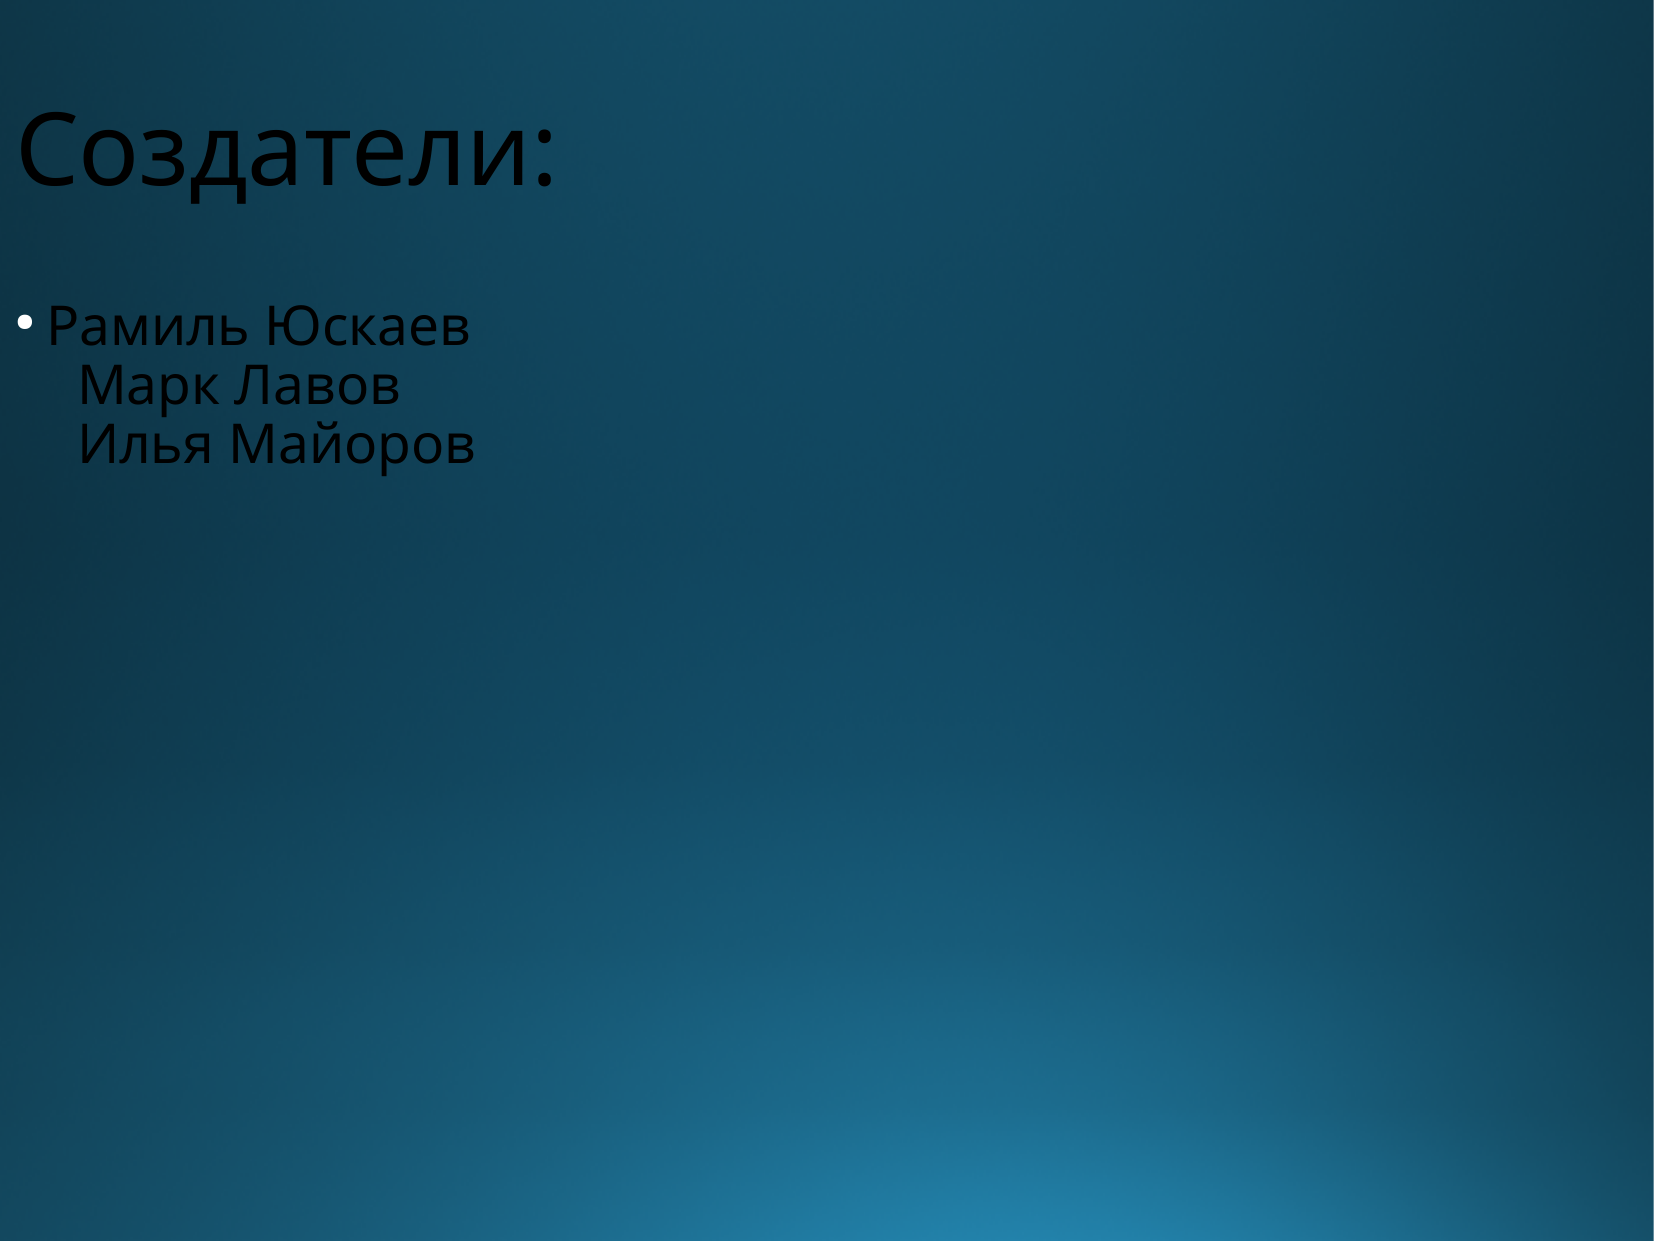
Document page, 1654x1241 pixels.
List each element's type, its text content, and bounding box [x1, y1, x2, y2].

title Создатели: [0, 49, 1489, 257]
list Рамиль Юскаев Марк Лавов Илья Майоров [0, 290, 1489, 1109]
